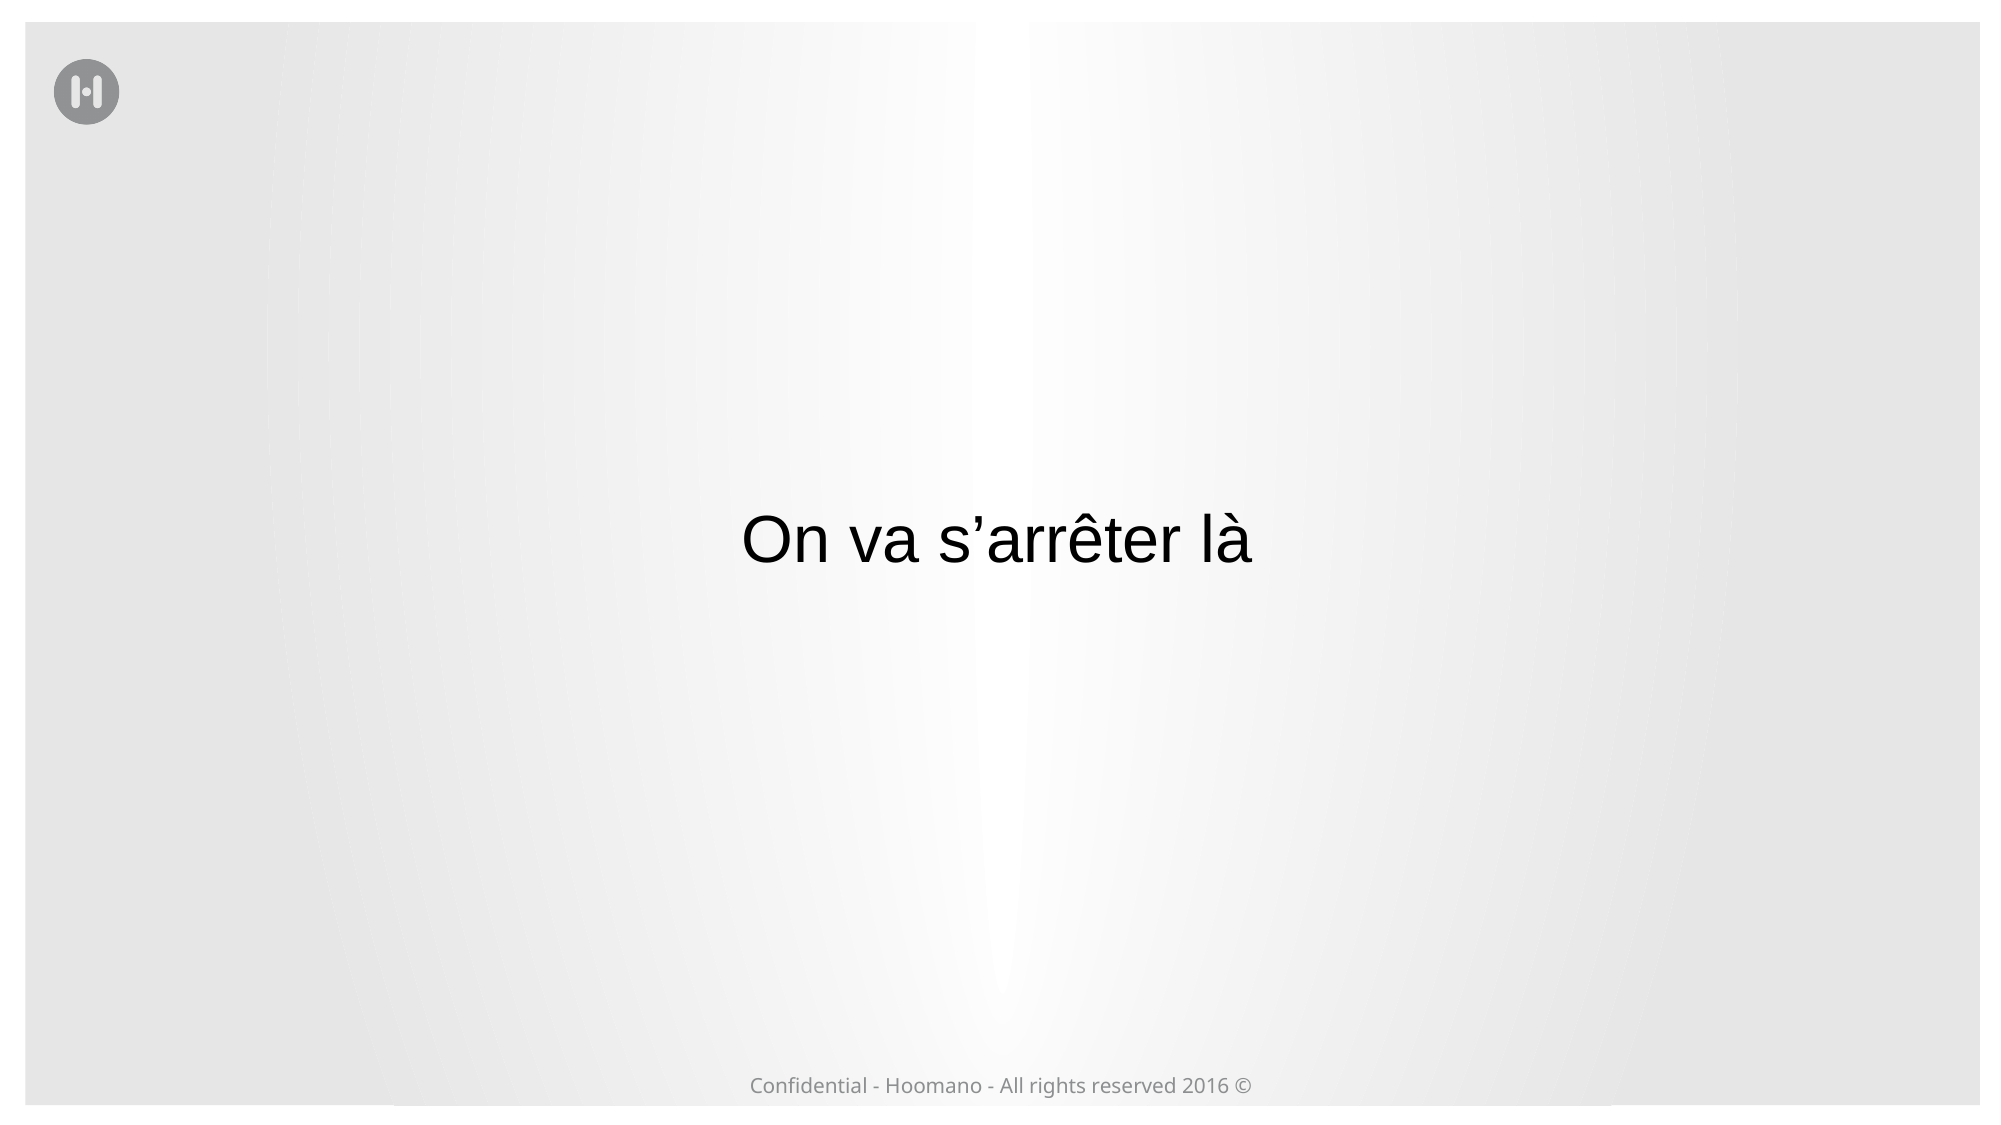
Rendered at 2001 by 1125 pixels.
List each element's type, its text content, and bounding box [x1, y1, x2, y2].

subtitle On va s’arrêter là [135, 373, 1860, 706]
picture [49, 55, 123, 127]
